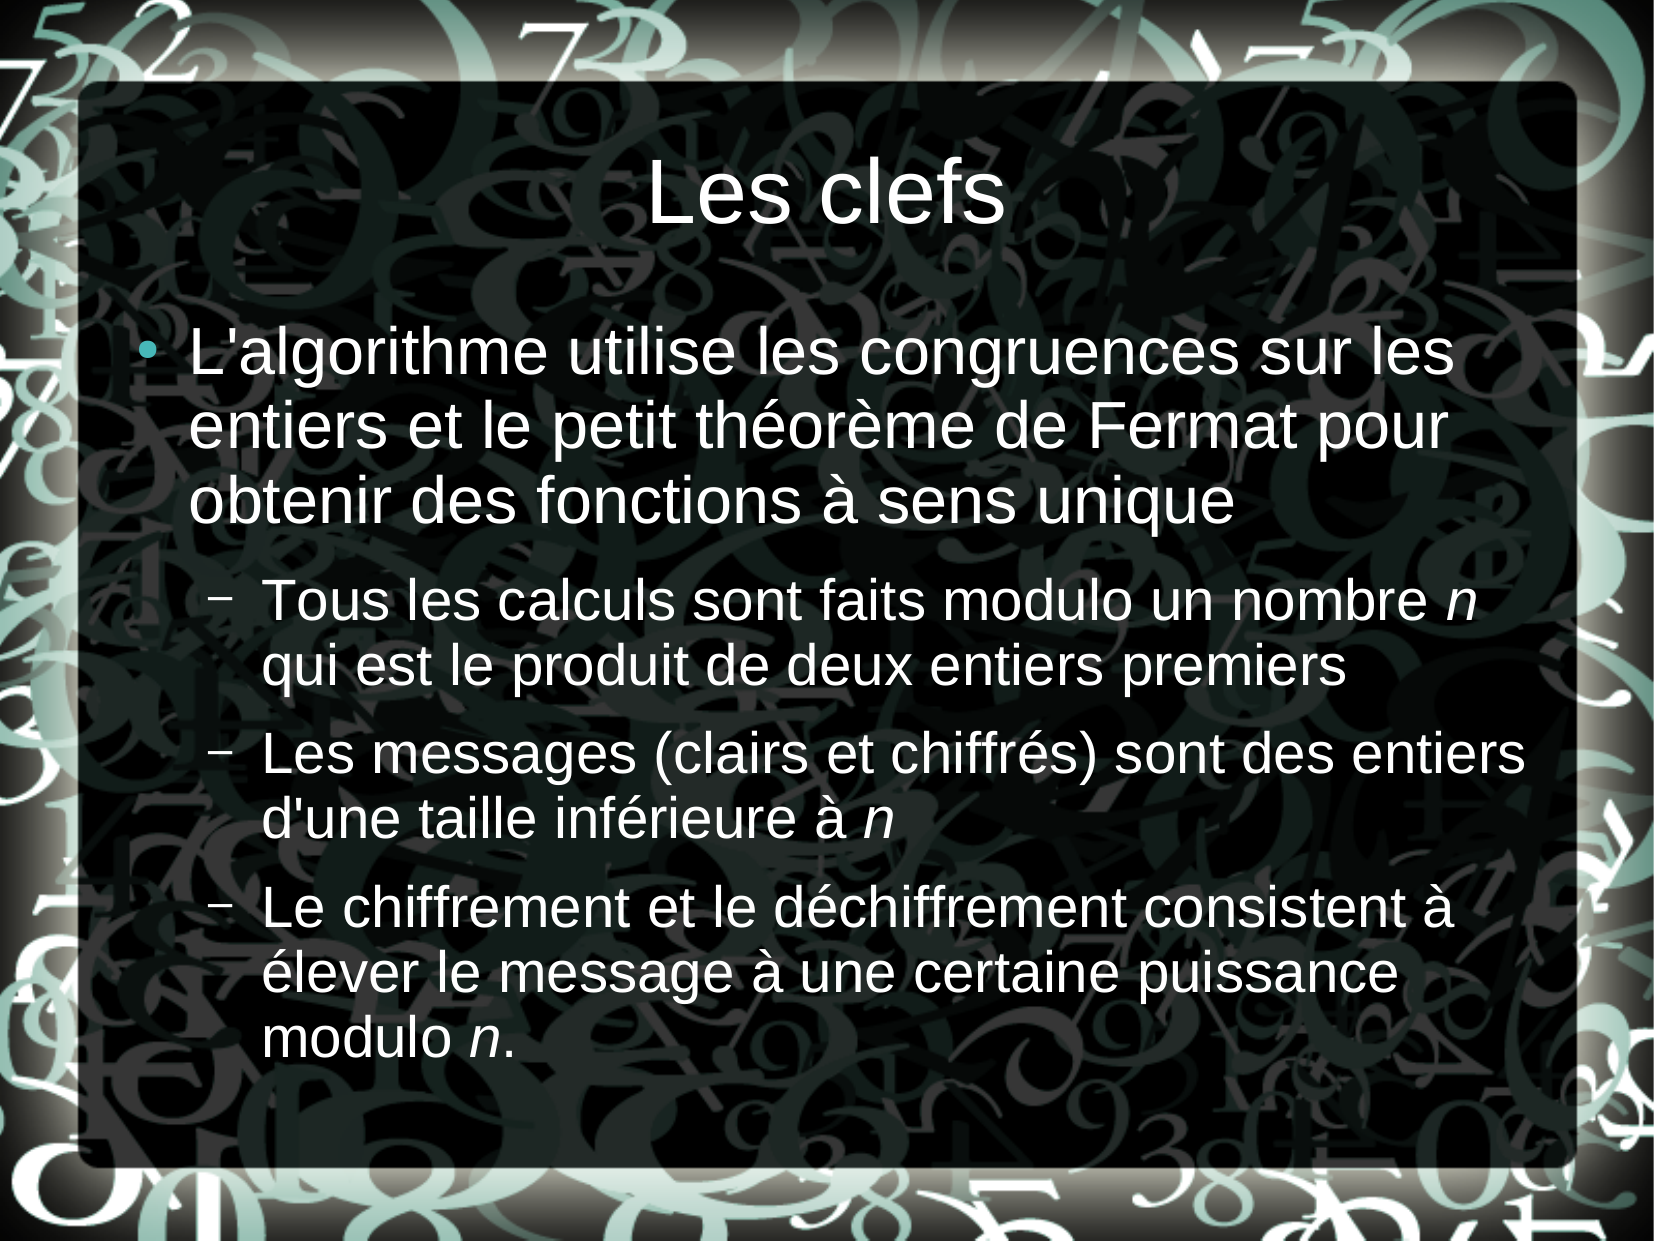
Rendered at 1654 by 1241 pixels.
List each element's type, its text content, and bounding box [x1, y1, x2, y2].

picture [0, 0, 1654, 1241]
list L'algorithme utilise les congruences sur les entiers et le petit théorème de Fermat pour obtenir des fonctions à sens unique Tous les calculs sont faits modulo un nombre n qui est le produit de deux entiers premiers Les messages (clairs et chiffrés) sont des entiers d'une taille inférieure à n Le chiffrement et le déchiffrement consistent à élever le message à une certaine puissance modulo n. [118, 313, 1542, 1071]
title Les clefs [82, 88, 1571, 296]
